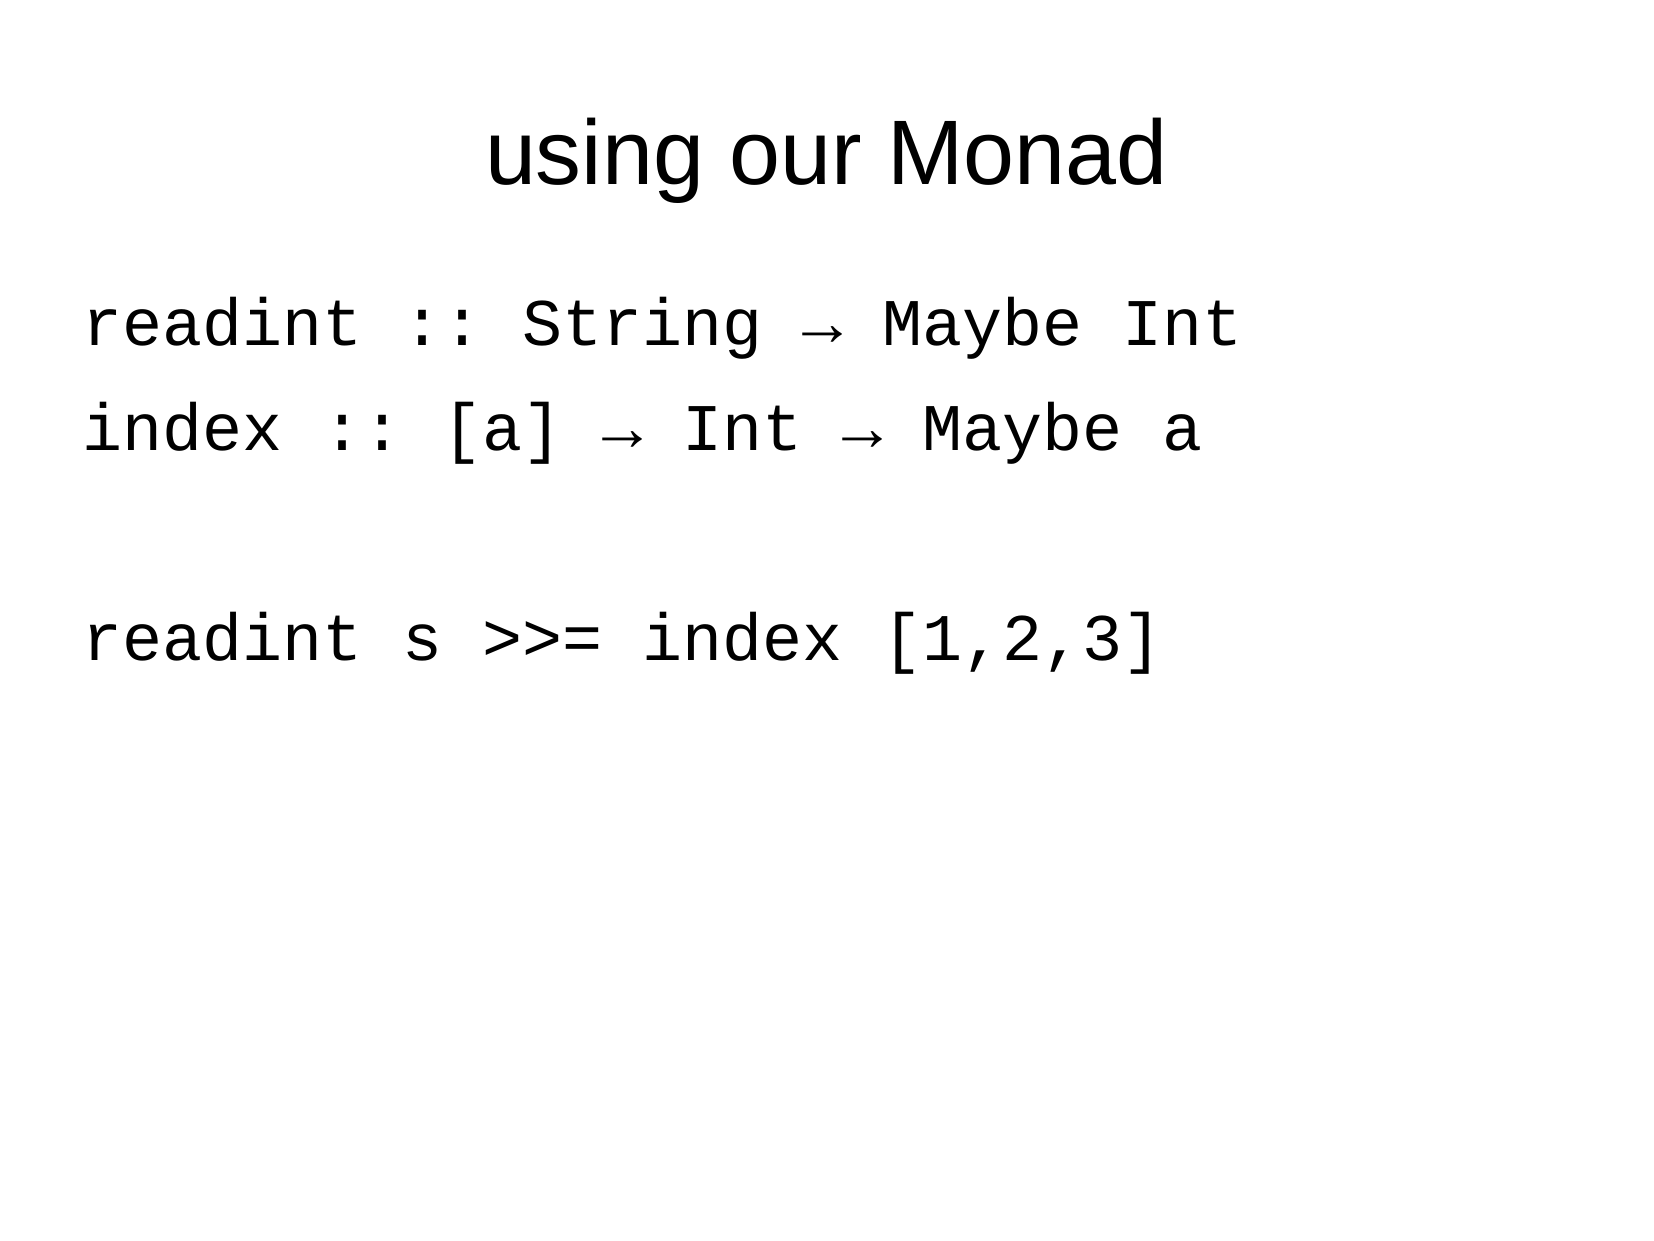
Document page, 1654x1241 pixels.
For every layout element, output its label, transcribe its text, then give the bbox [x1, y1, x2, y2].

list readint :: String → Maybe Int index :: [a] → Int → Maybe a readint s >>= index [1,2,3] [82, 290, 1571, 1109]
title using our Monad [82, 49, 1571, 257]
